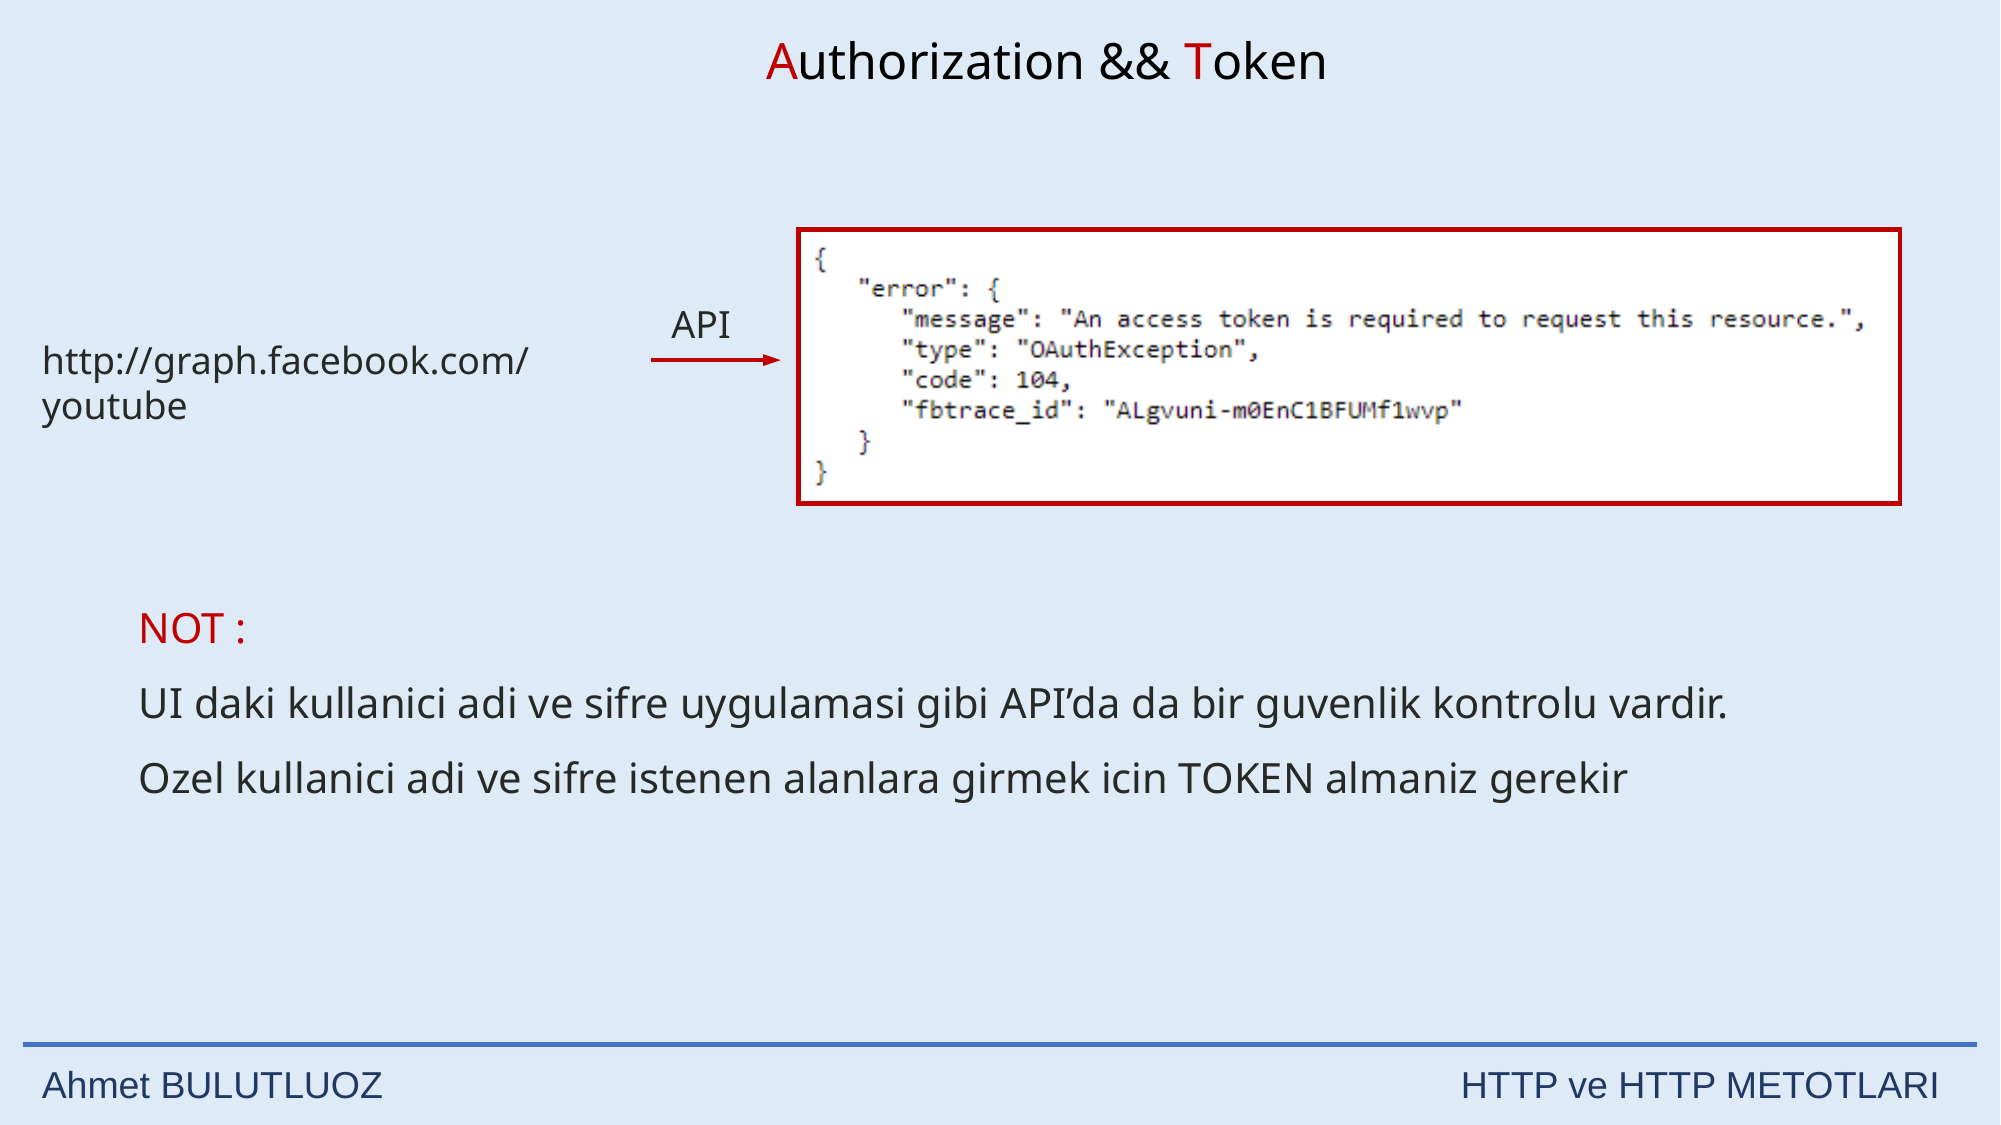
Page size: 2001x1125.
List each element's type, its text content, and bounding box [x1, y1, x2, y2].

text_box Ahmet BULUTLUOZ HTTP ve HTTP METOTLARI [26, 1053, 1981, 1115]
text_box Authorization && Token [750, 21, 1389, 98]
text_box NOT : UI daki kullanici adi ve sifre uygulamasi gibi API’da da bir guvenlik kontrolu vardir. Ozel kullanici adi ve sifre istenen alanlara girmek icin TOKEN almaniz gerekir [123, 594, 1772, 863]
picture [801, 232, 1898, 501]
text_box http://graph.facebook.com/youtube [26, 329, 651, 391]
text_box API [656, 293, 769, 355]
